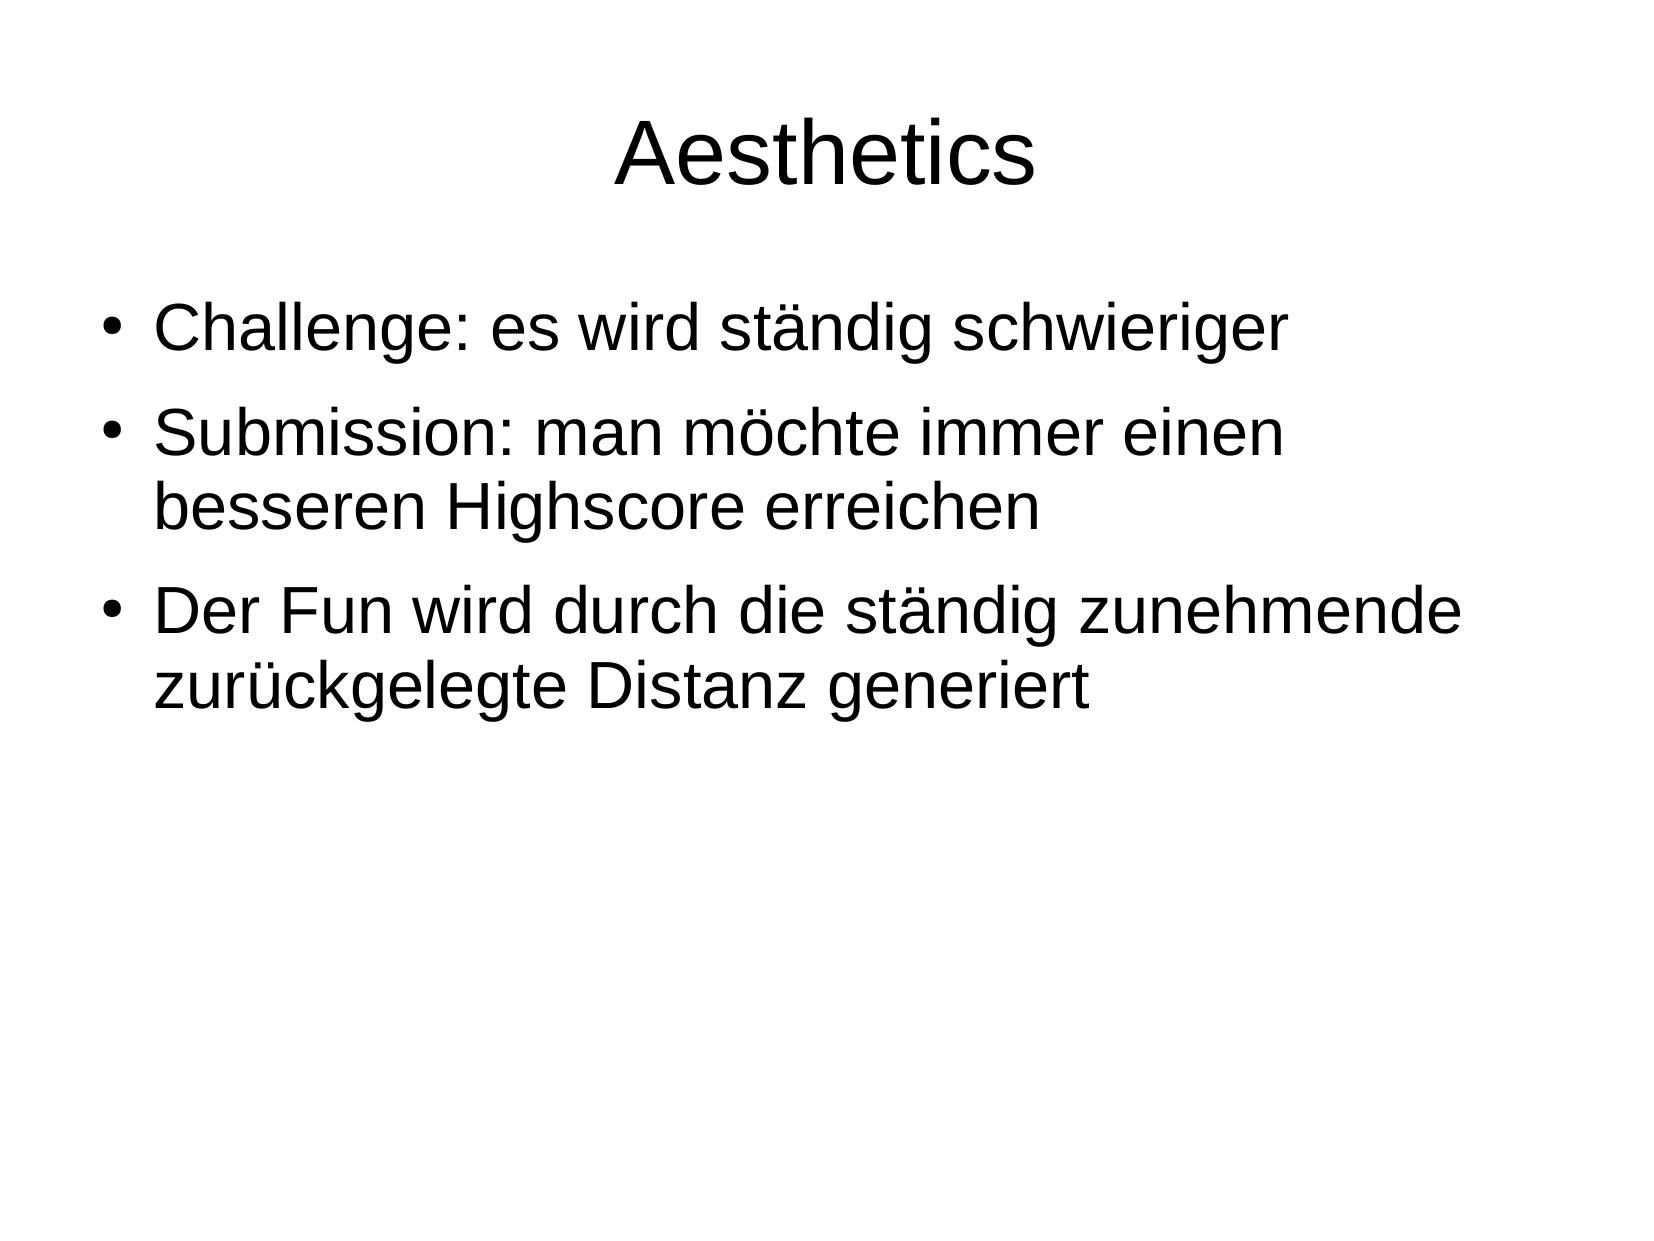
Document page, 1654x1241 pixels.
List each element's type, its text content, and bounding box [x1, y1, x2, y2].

list Challenge: es wird ständig schwieriger Submission: man möchte immer einen besseren Highscore erreichen Der Fun wird durch die ständig zunehmende zurückgelegte Distanz generiert [82, 290, 1571, 1010]
title Aesthetics [82, 49, 1571, 257]
